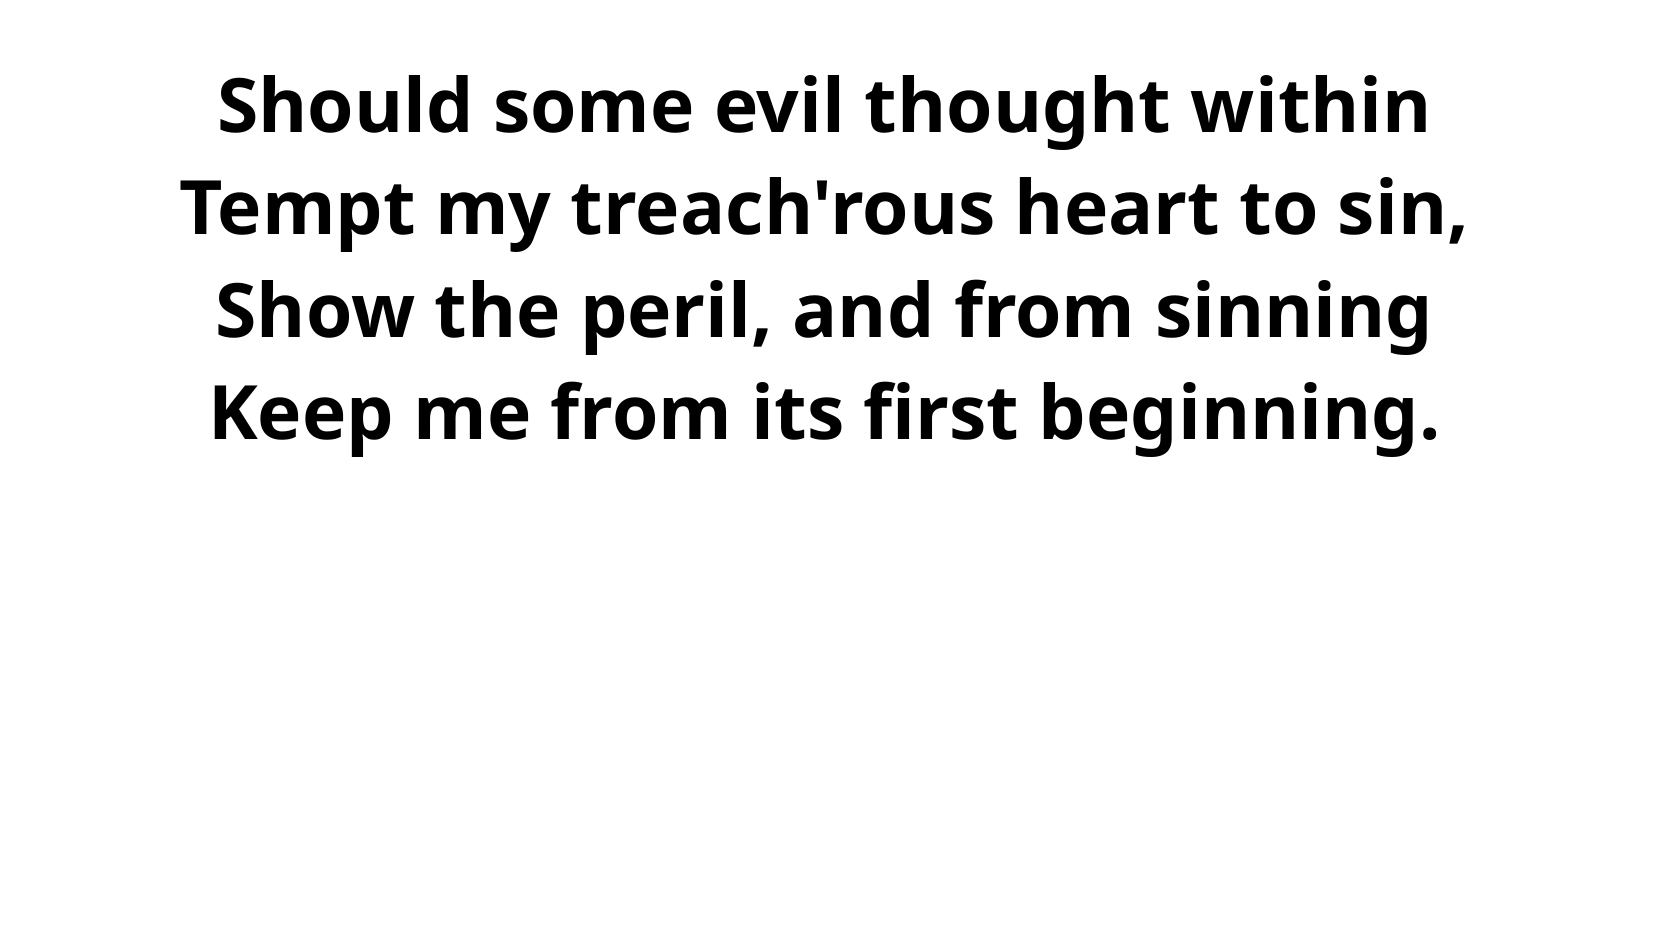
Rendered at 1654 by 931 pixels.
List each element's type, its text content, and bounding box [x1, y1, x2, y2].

text_box Should some evil thought within Tempt my treach'rous heart to sin, Show the peril, and from sinning Keep me from its first beginning. [105, 45, 1546, 460]
